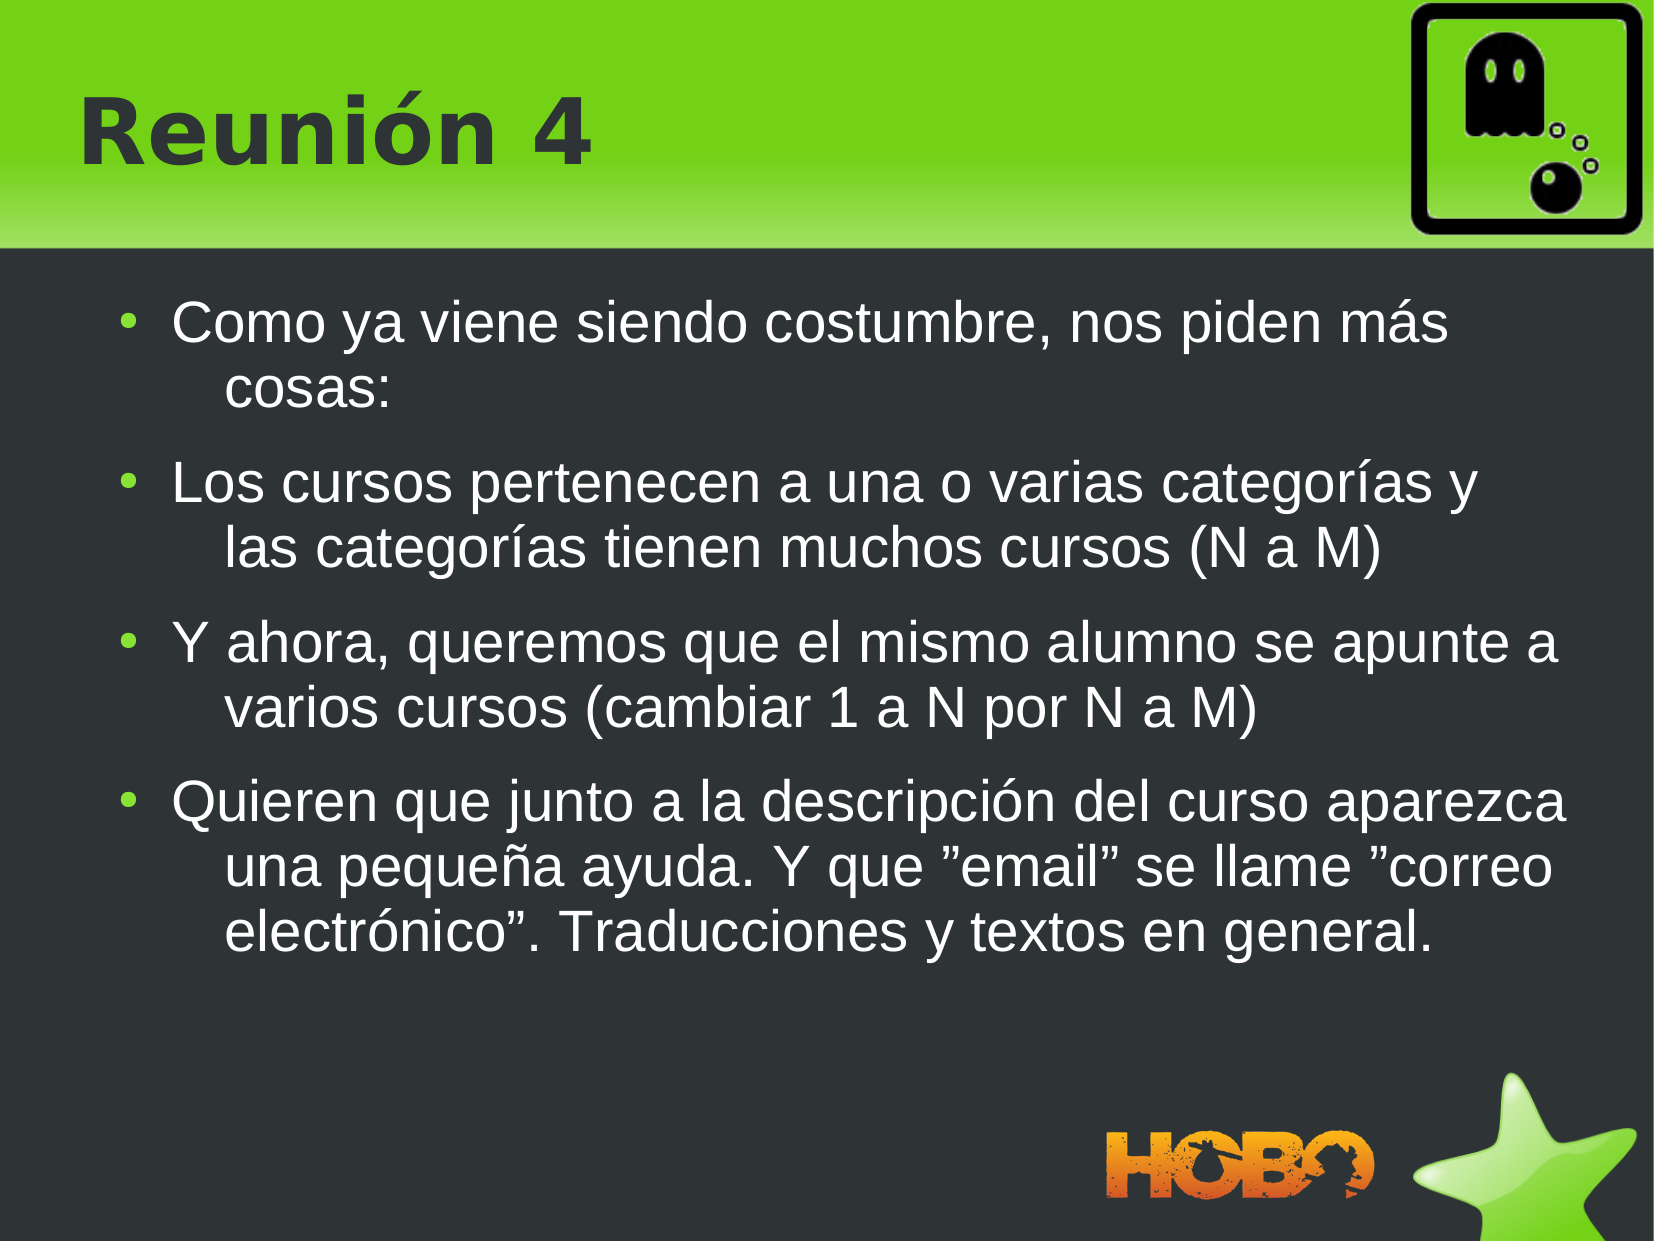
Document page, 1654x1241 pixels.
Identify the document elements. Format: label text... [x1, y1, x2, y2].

title Reunión 4 [76, 36, 1565, 229]
picture [0, 0, 1654, 1241]
list Como ya viene siendo costumbre, nos piden más cosas: Los cursos pertenecen a una o varias categorías y las categorías tienen muchos cursos (N a M) Y ahora, queremos que el mismo alumno se apunte a varios cursos (cambiar 1 a N por N a M) Quieren que junto a la descripción del curso aparezca una pequeña ayuda. Y que ”email” se llame ”correo electrónico”. Traducciones y textos en general. [82, 290, 1571, 1094]
